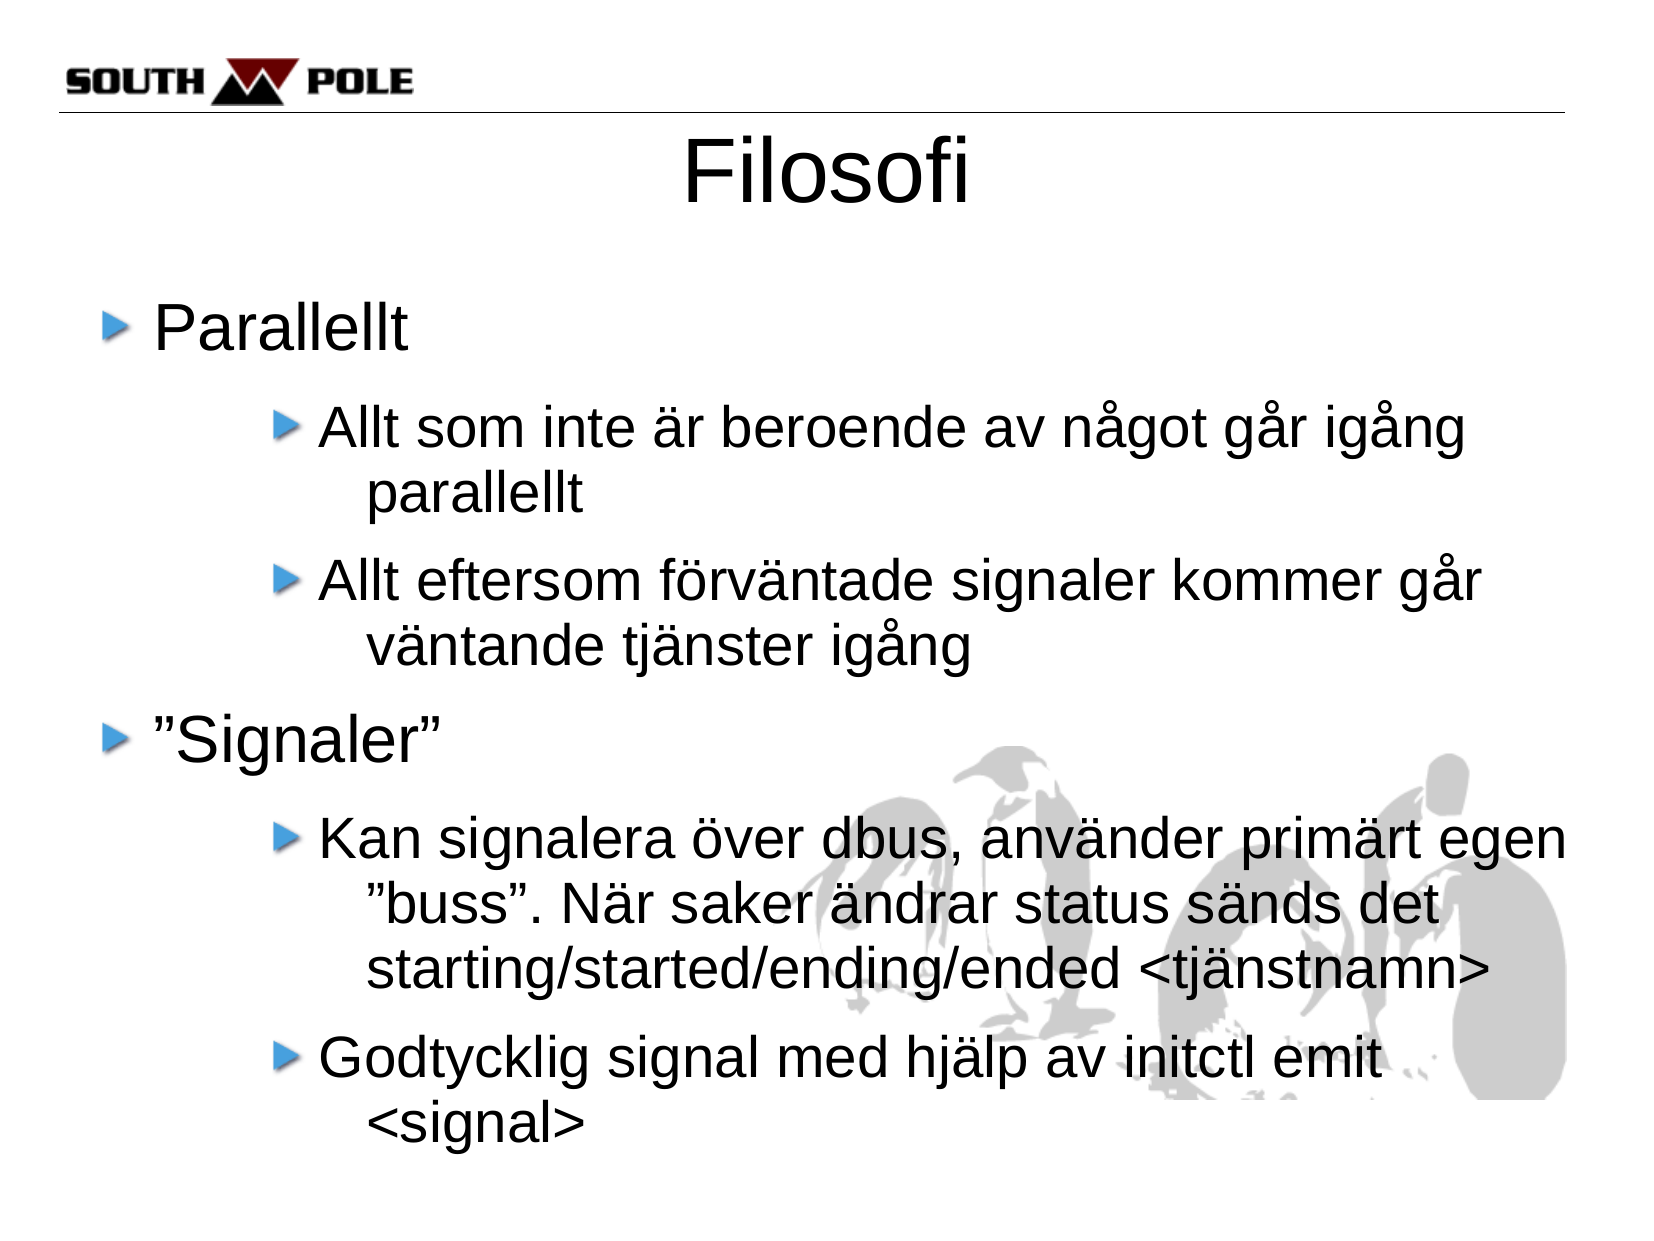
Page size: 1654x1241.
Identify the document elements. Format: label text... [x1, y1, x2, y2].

picture [66, 58, 414, 106]
list Parallellt Allt som inte är beroende av något går igång parallellt Allt eftersom förväntade signaler kommer går väntande tjänster igång ”Signaler” Kan signalera över dbus, använder primärt egen ”buss”. När saker ändrar status sänds det starting/started/ending/ended <tjänstnamn> Godtycklig signal med hjälp av initctl emit <signal> [82, 290, 1571, 1155]
title Filosofi [82, 67, 1571, 275]
